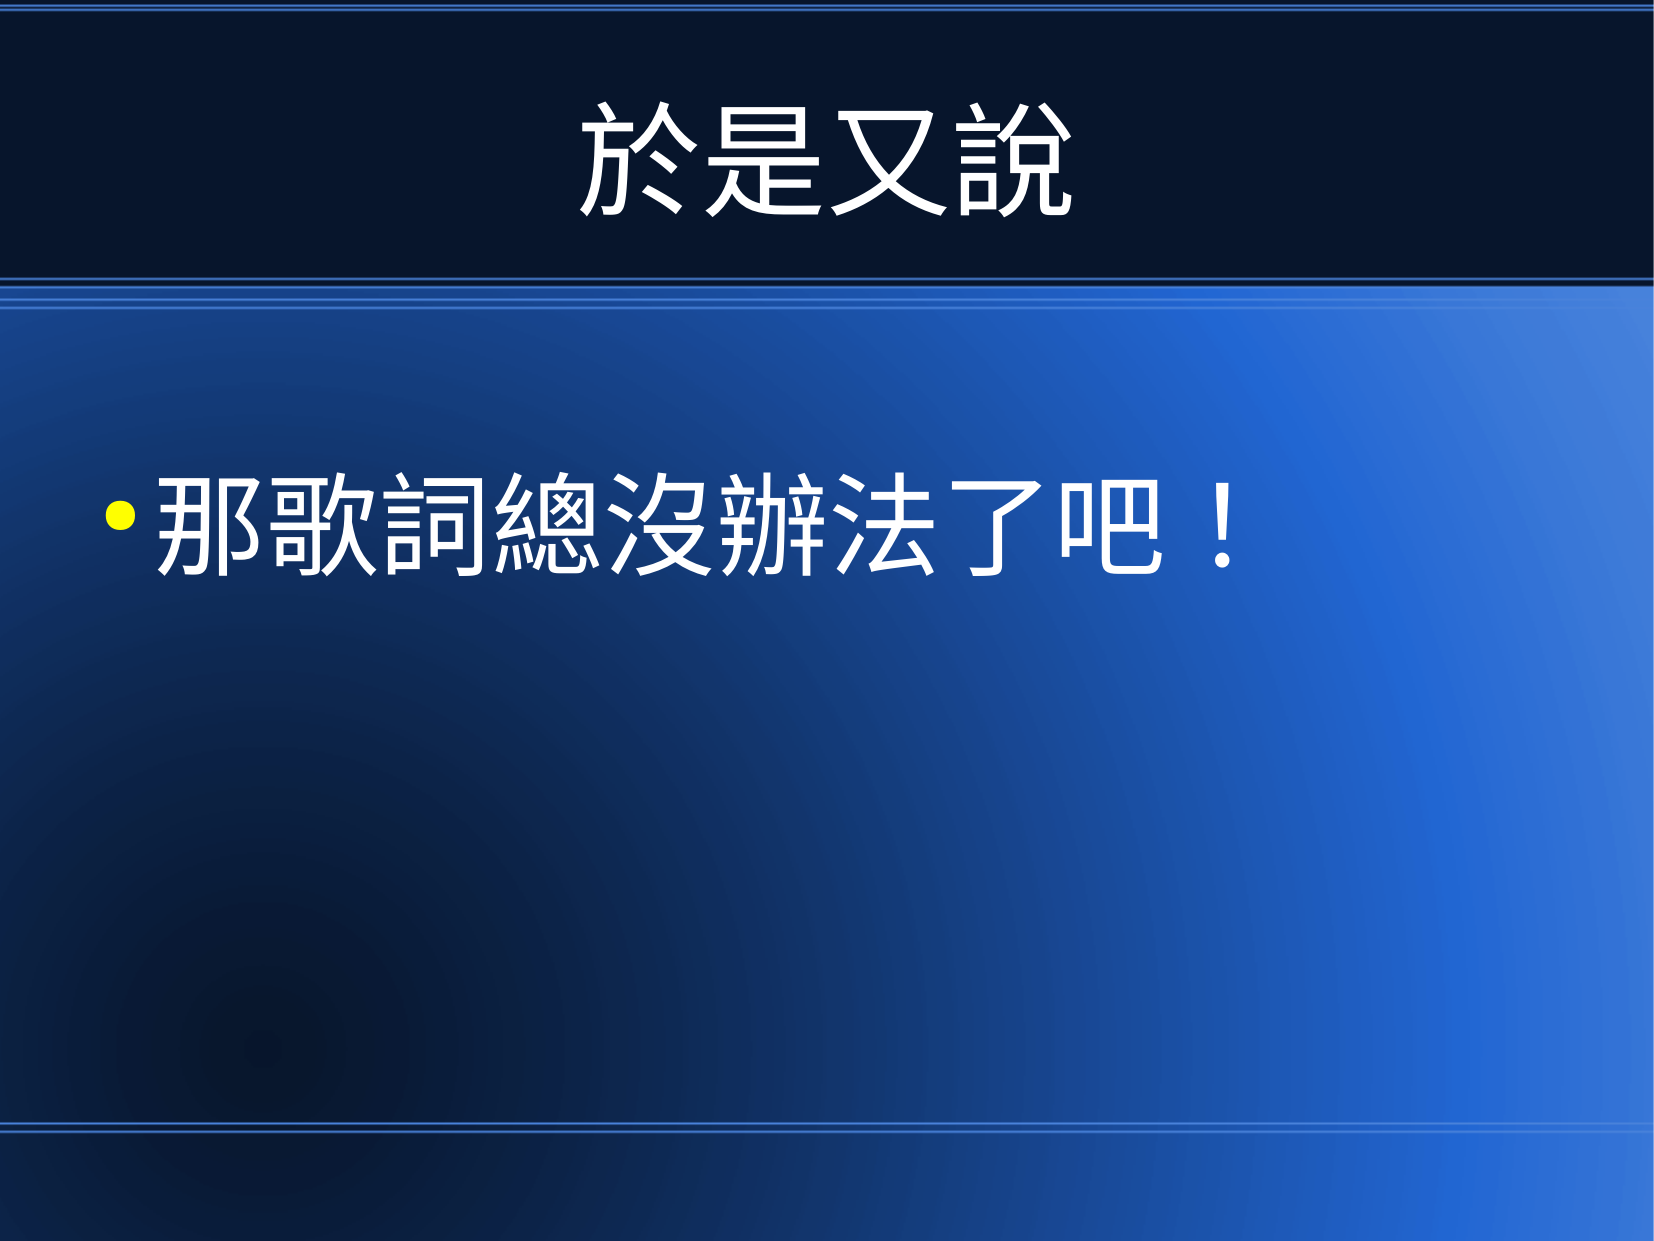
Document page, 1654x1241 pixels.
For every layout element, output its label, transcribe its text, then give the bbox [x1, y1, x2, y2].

title 於是又說 [82, 49, 1571, 257]
picture [0, 0, 1654, 1241]
list 那歌詞總沒辦法了吧！ [82, 355, 1571, 1241]
